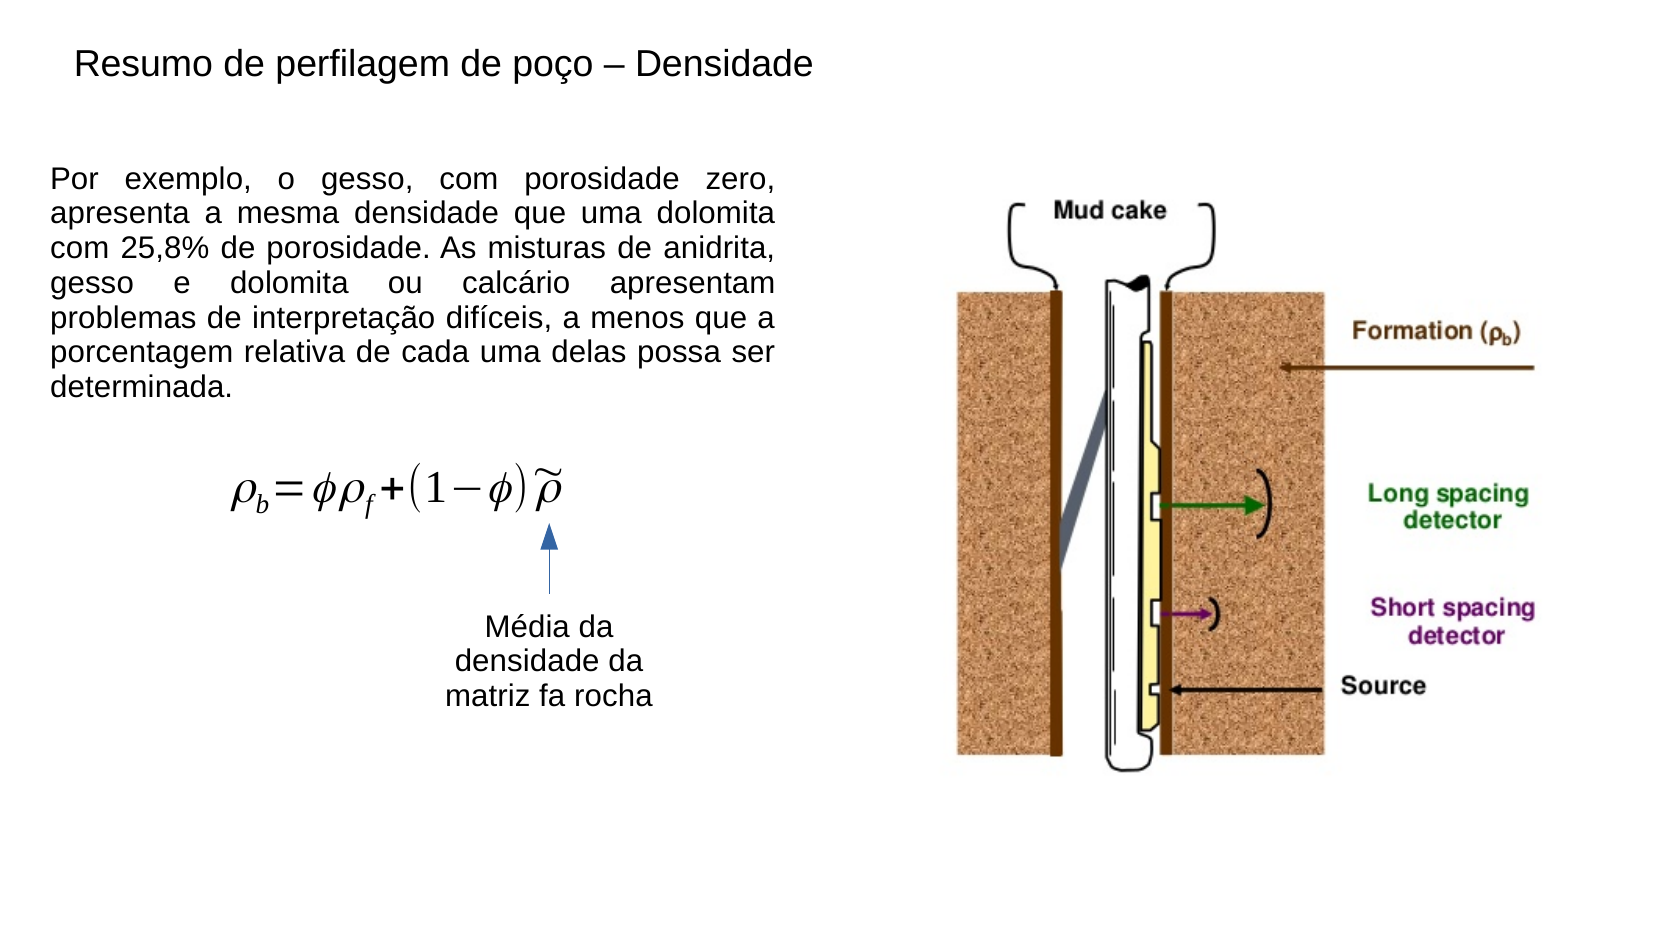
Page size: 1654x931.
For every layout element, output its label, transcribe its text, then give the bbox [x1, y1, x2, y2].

chart [224, 460, 573, 519]
text_box Média da densidade da matriz fa rocha [413, 601, 686, 721]
text_box Resumo de perfilagem de poço – Densidade [59, 35, 1123, 93]
picture [897, 153, 1548, 792]
text_box Por exemplo, o gesso, com porosidade zero, apresenta a mesma densidade que uma dolomita com 25,8% de porosidade. As misturas de anidrita, gesso e dolomita ou calcário apresentam problemas de interpretação difíceis, a menos que a porcentagem relativa de cada uma delas possa ser determinada. [35, 153, 792, 412]
